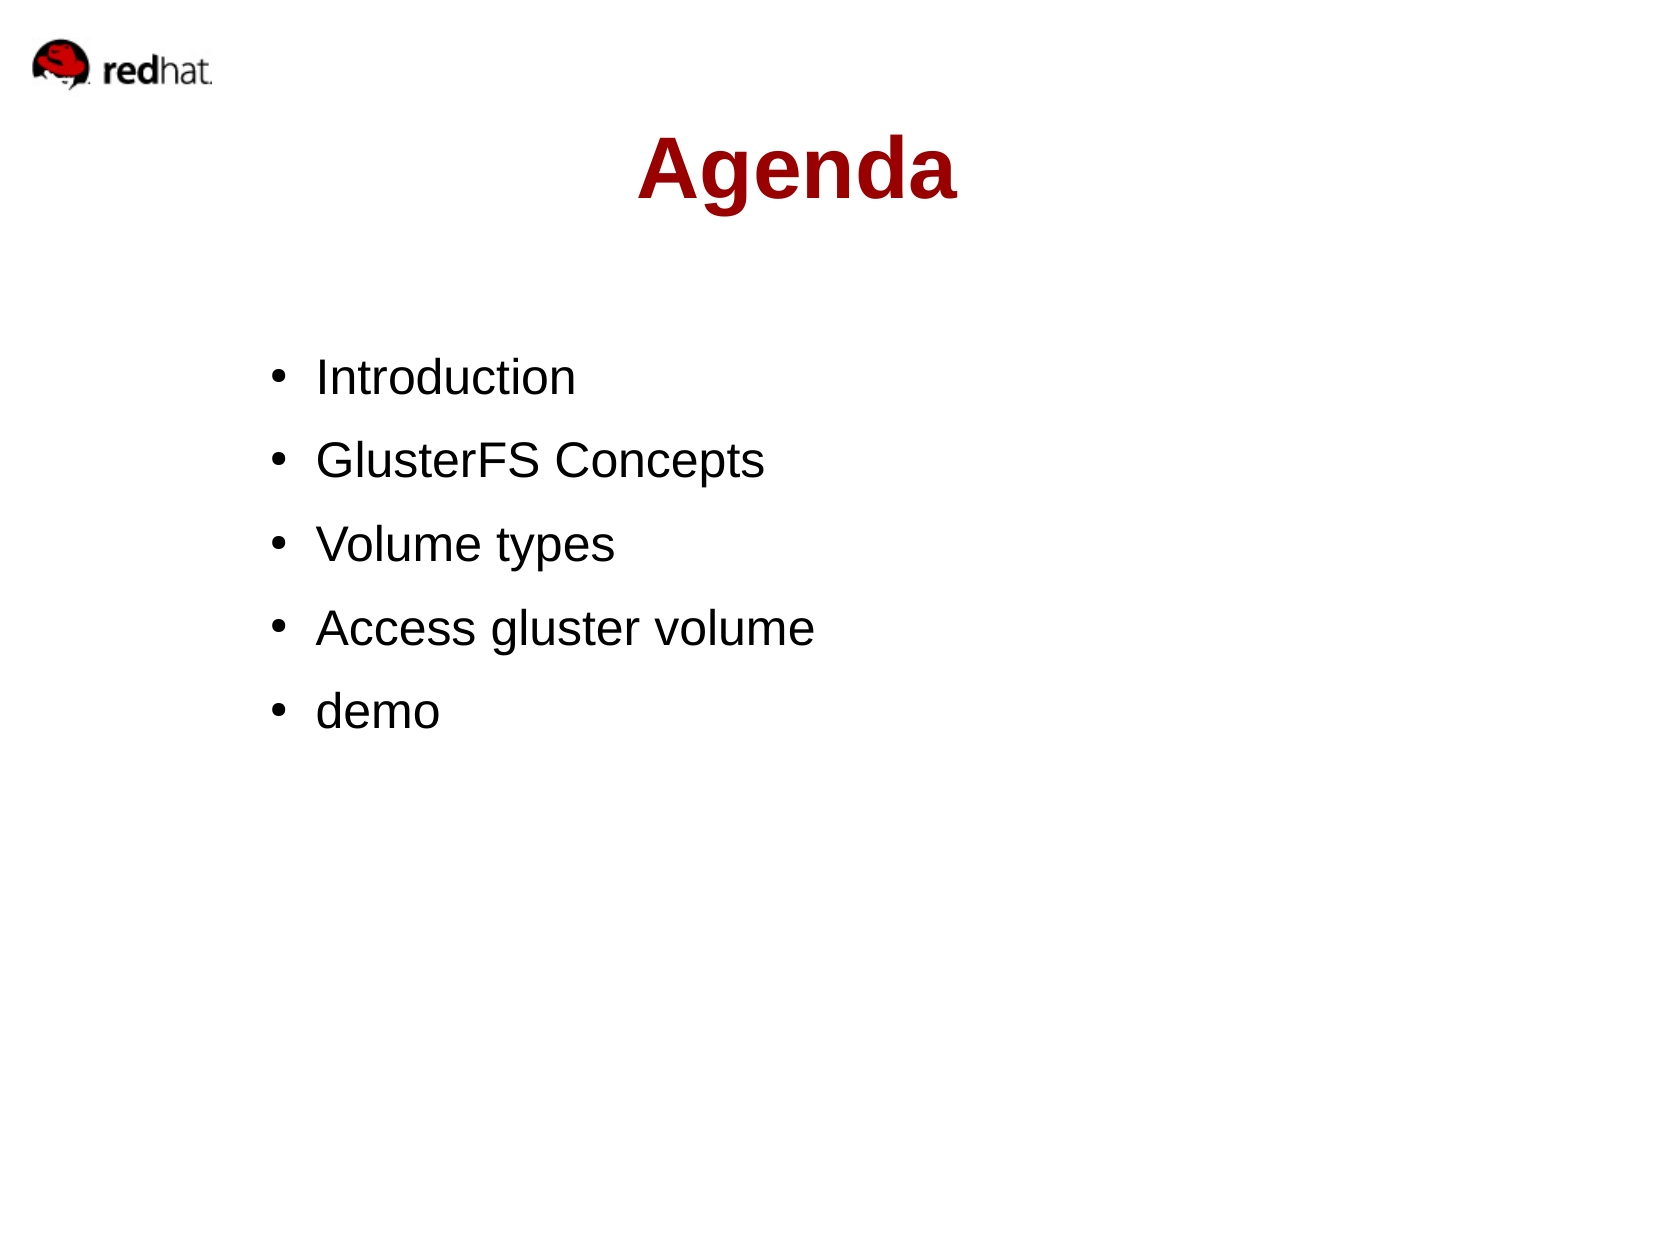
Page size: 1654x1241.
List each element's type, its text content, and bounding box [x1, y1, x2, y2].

text_box Introduction GlusterFS Concepts Volume types Access gluster volume demo [255, 313, 1493, 916]
title Agenda [94, 111, 1501, 225]
picture [31, 37, 212, 98]
